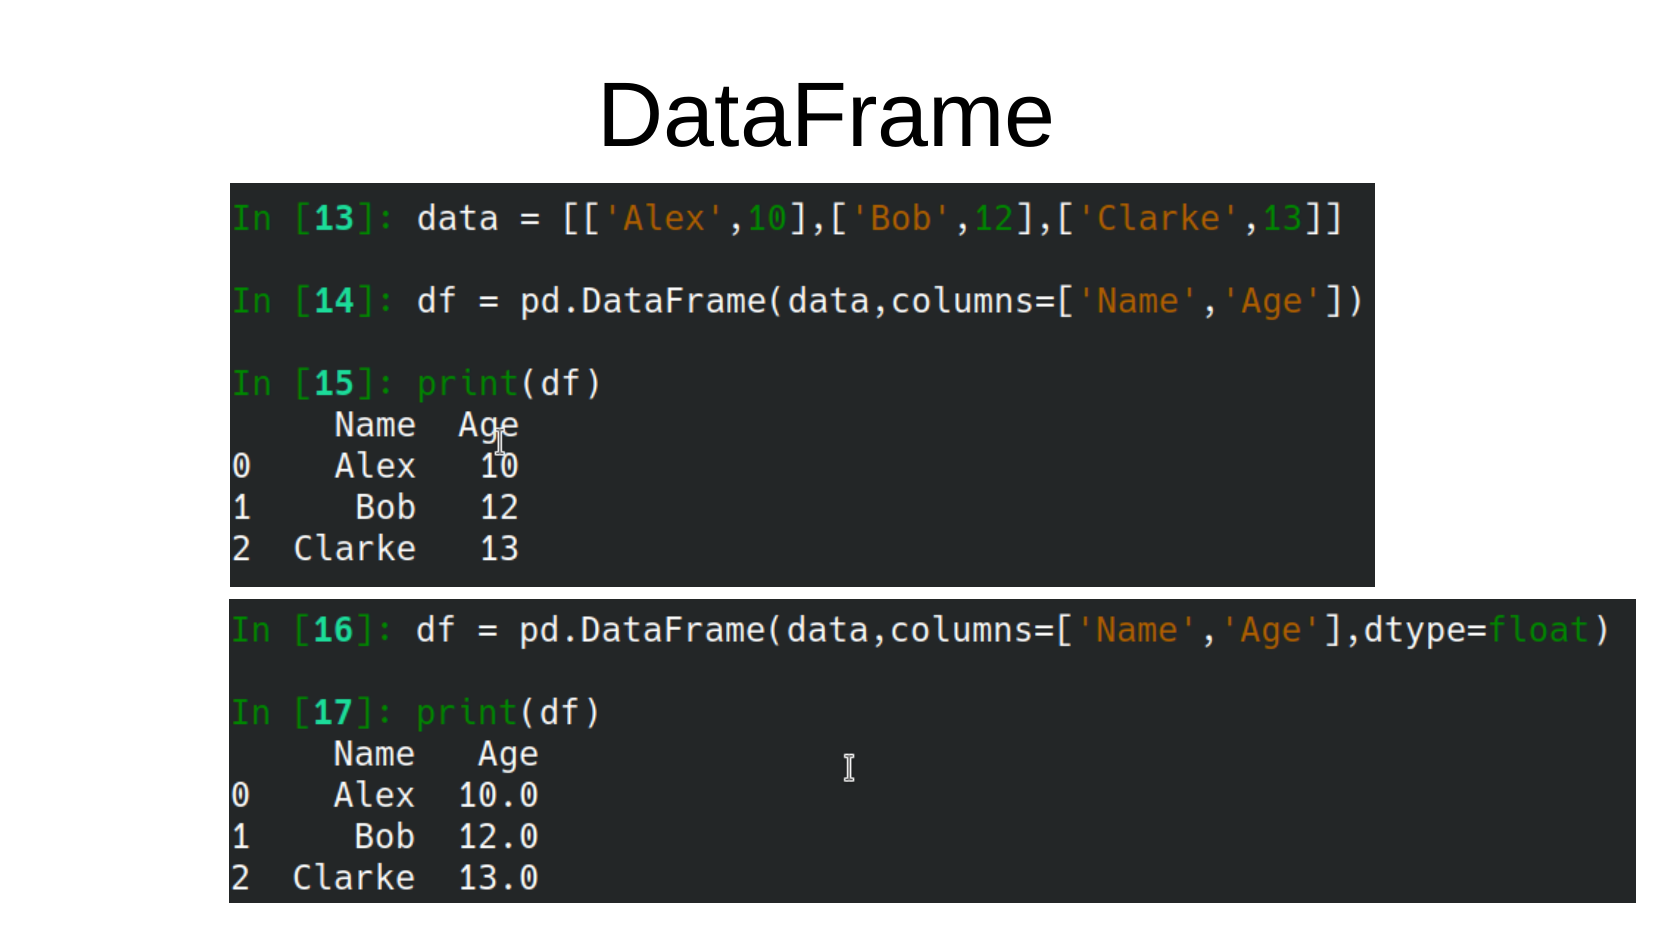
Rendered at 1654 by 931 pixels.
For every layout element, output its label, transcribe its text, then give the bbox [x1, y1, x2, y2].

picture [229, 599, 1636, 903]
picture [230, 183, 1375, 587]
title DataFrame [82, 37, 1571, 193]
